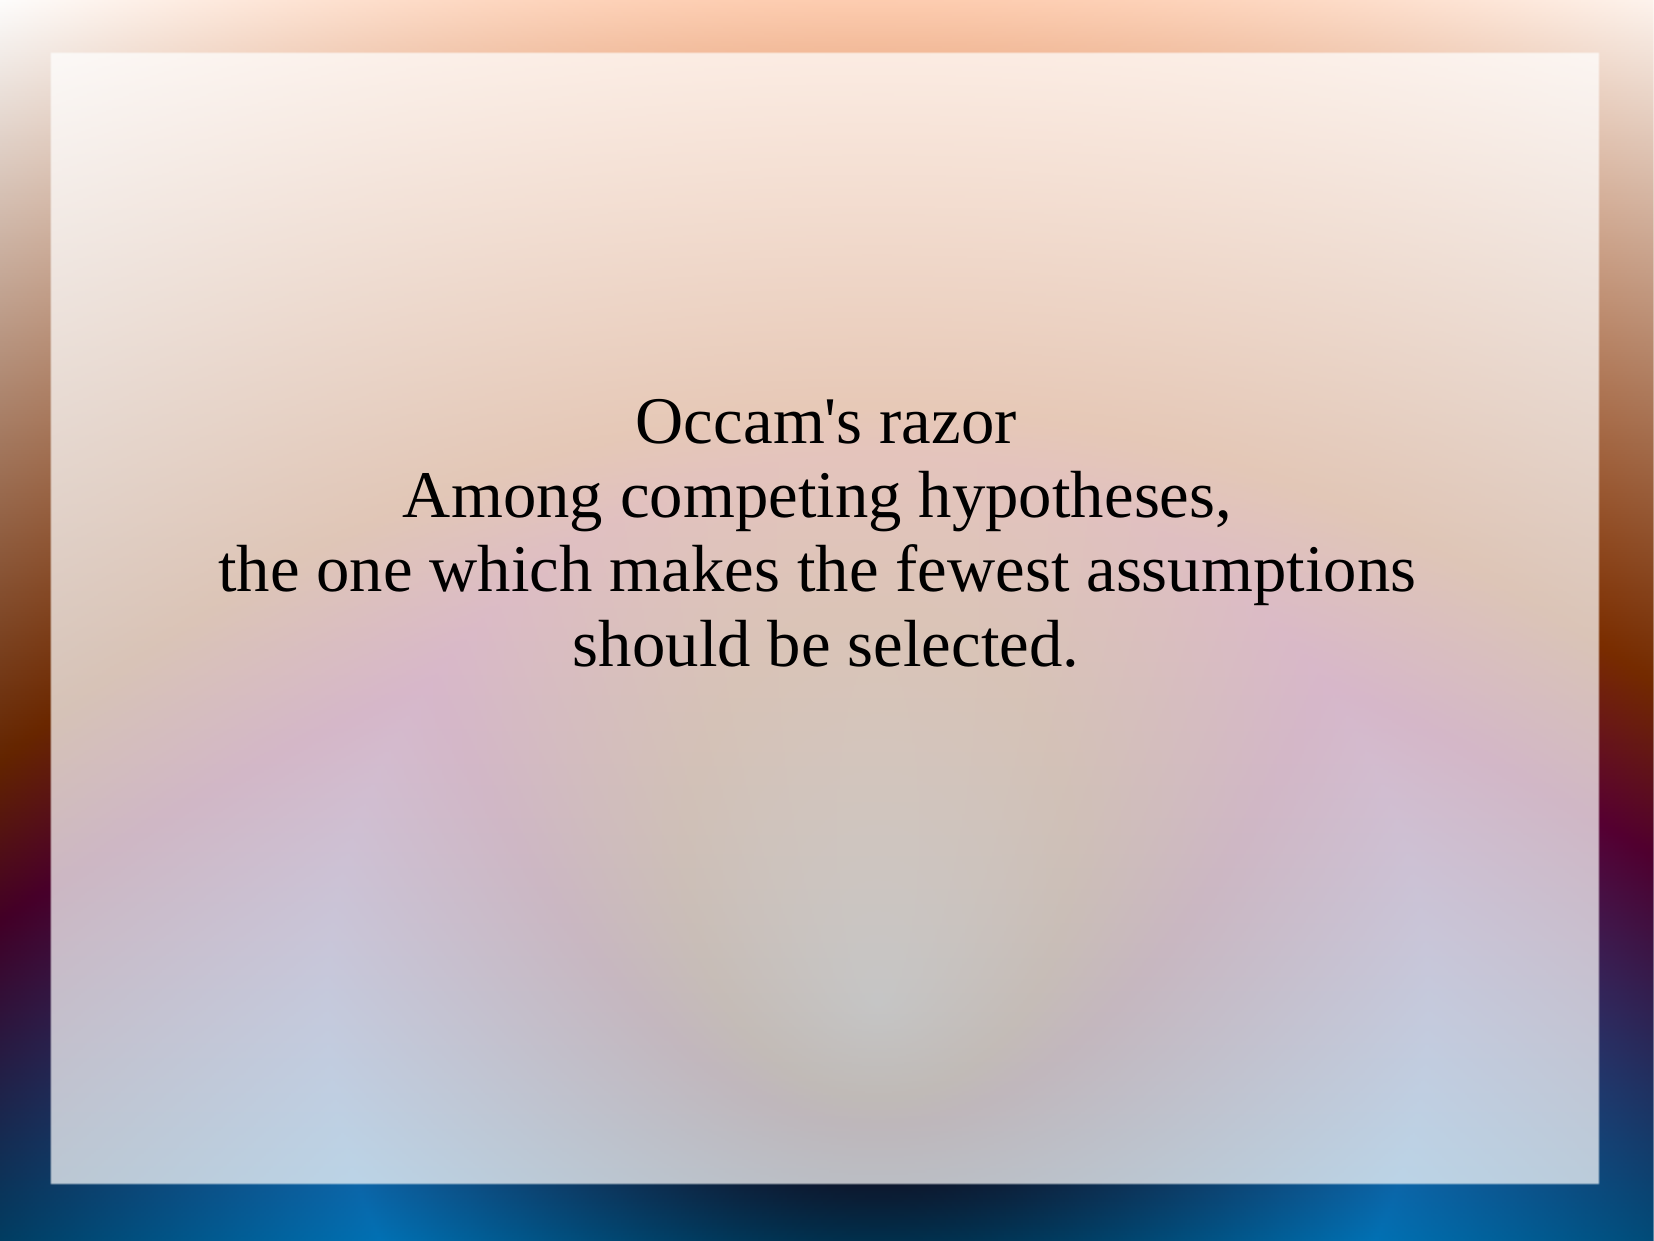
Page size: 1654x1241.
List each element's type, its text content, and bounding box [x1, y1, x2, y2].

picture [0, 0, 1654, 1241]
subtitle Occam's razor Among competing hypotheses, the one which makes the fewest assumptions should be selected. [82, 55, 1571, 1010]
